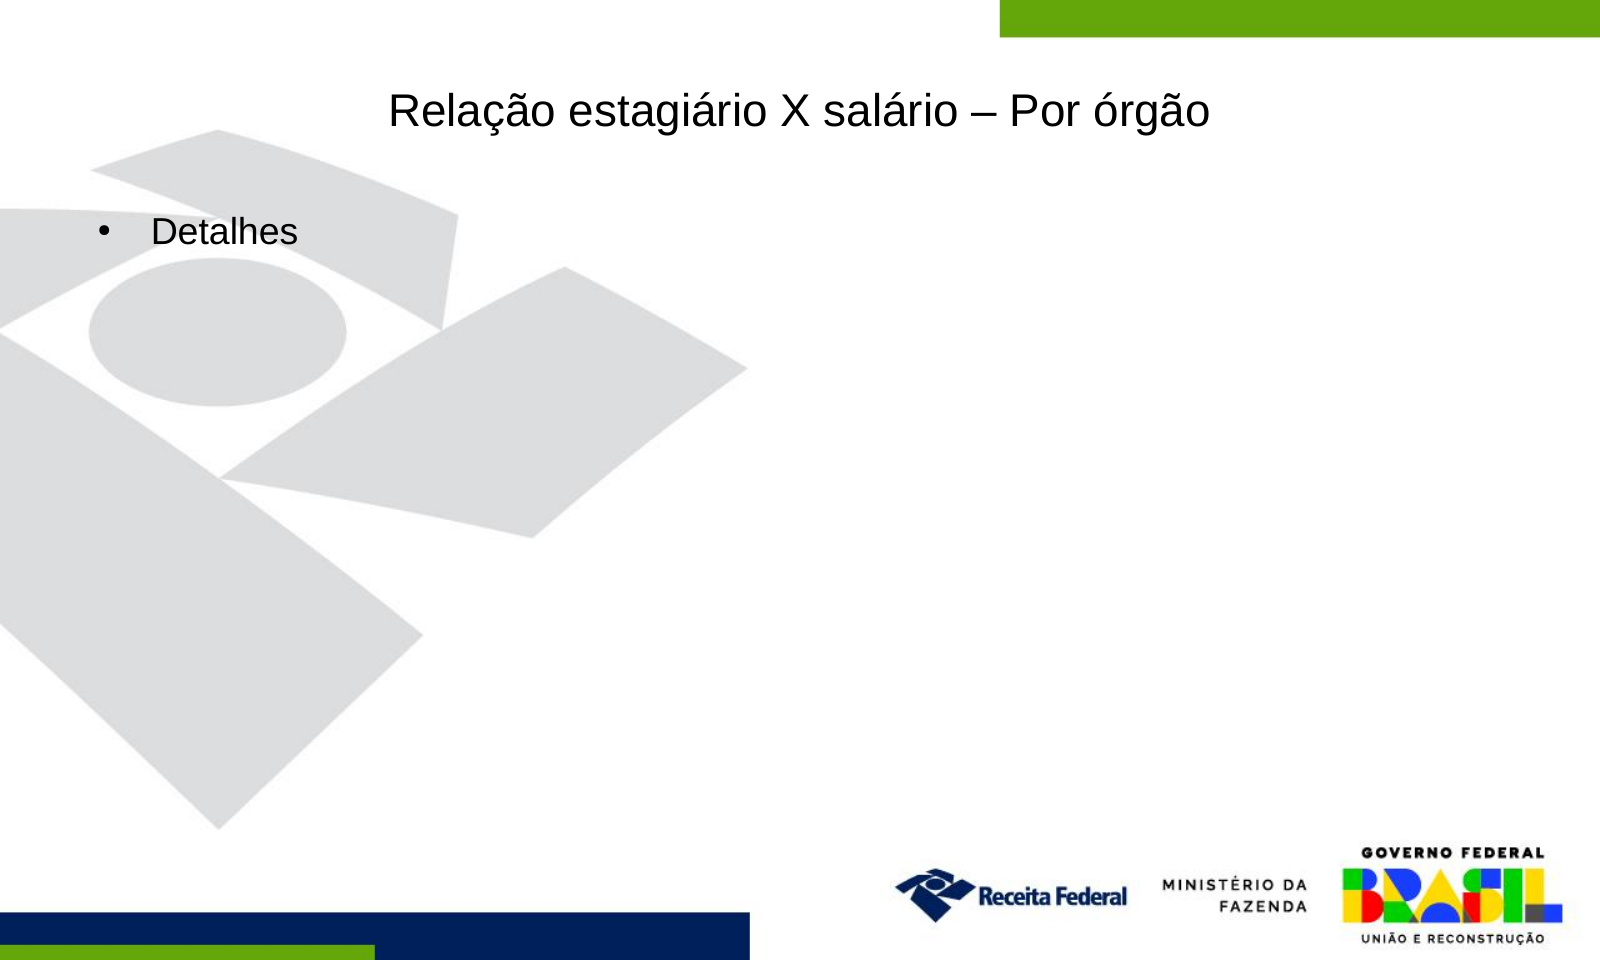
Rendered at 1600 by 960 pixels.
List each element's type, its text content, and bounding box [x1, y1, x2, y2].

title Relação estagiário X salário – Por órgão [79, 35, 1520, 187]
list Detalhes [79, 210, 1520, 734]
picture [0, 0, 1600, 960]
